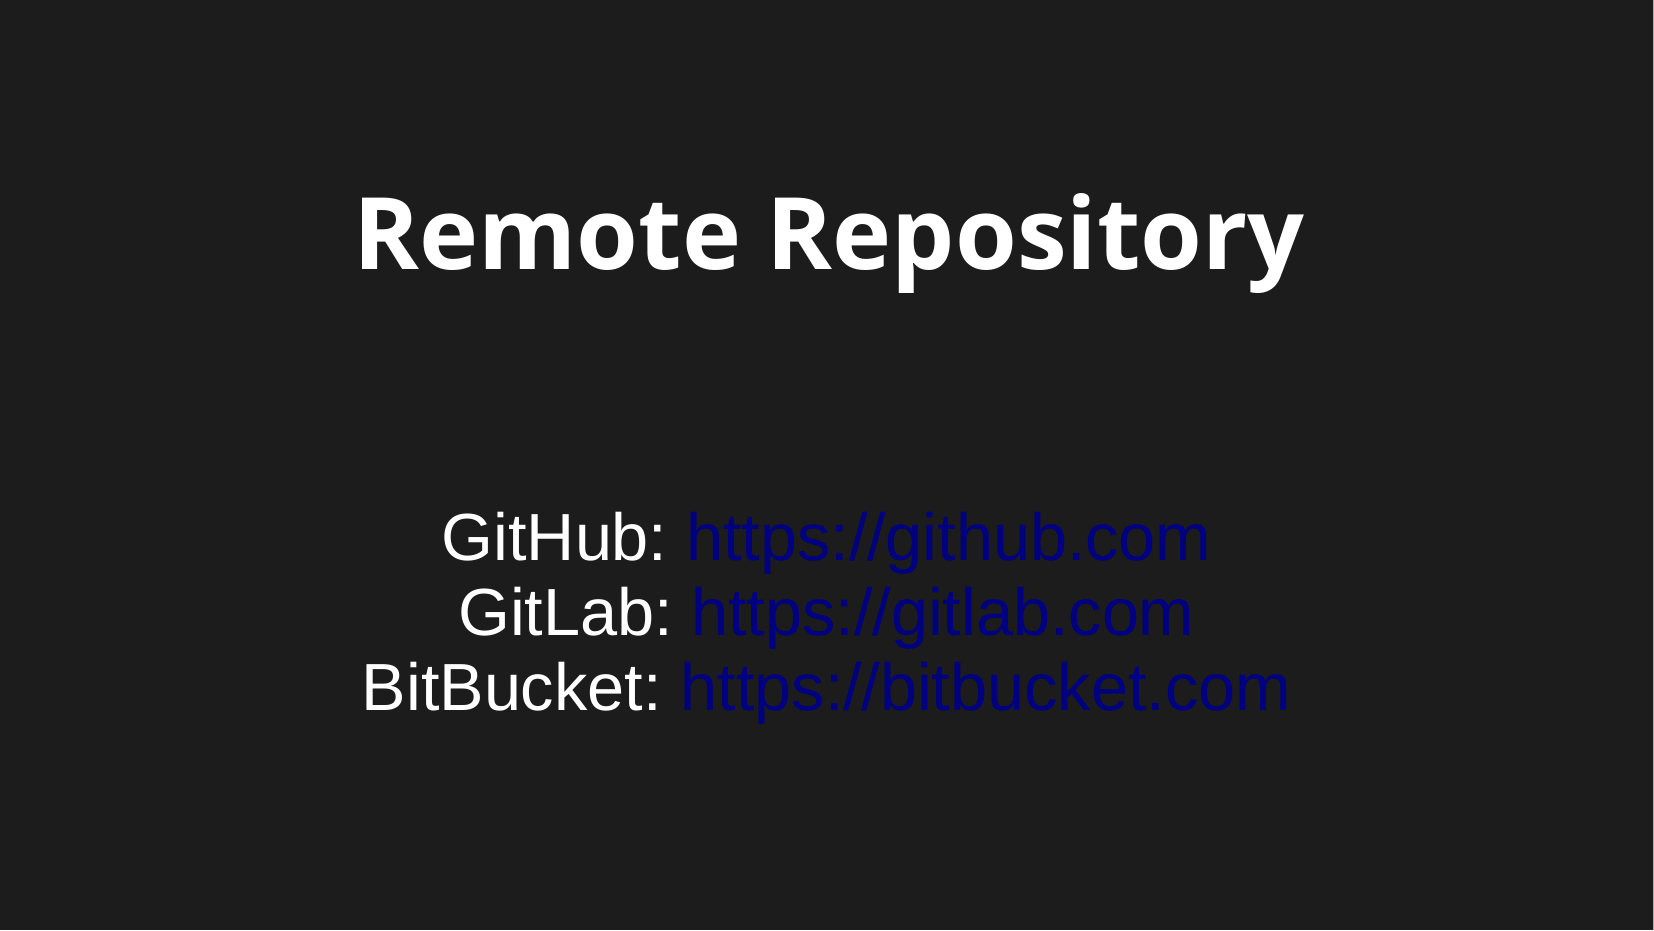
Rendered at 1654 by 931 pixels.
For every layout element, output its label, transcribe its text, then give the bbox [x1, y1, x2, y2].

subtitle GitHub: https://github.com GitLab: https://gitlab.com BitBucket: https://bitbucket.com [82, 342, 1571, 882]
title Remote Repository [253, 153, 1406, 308]
